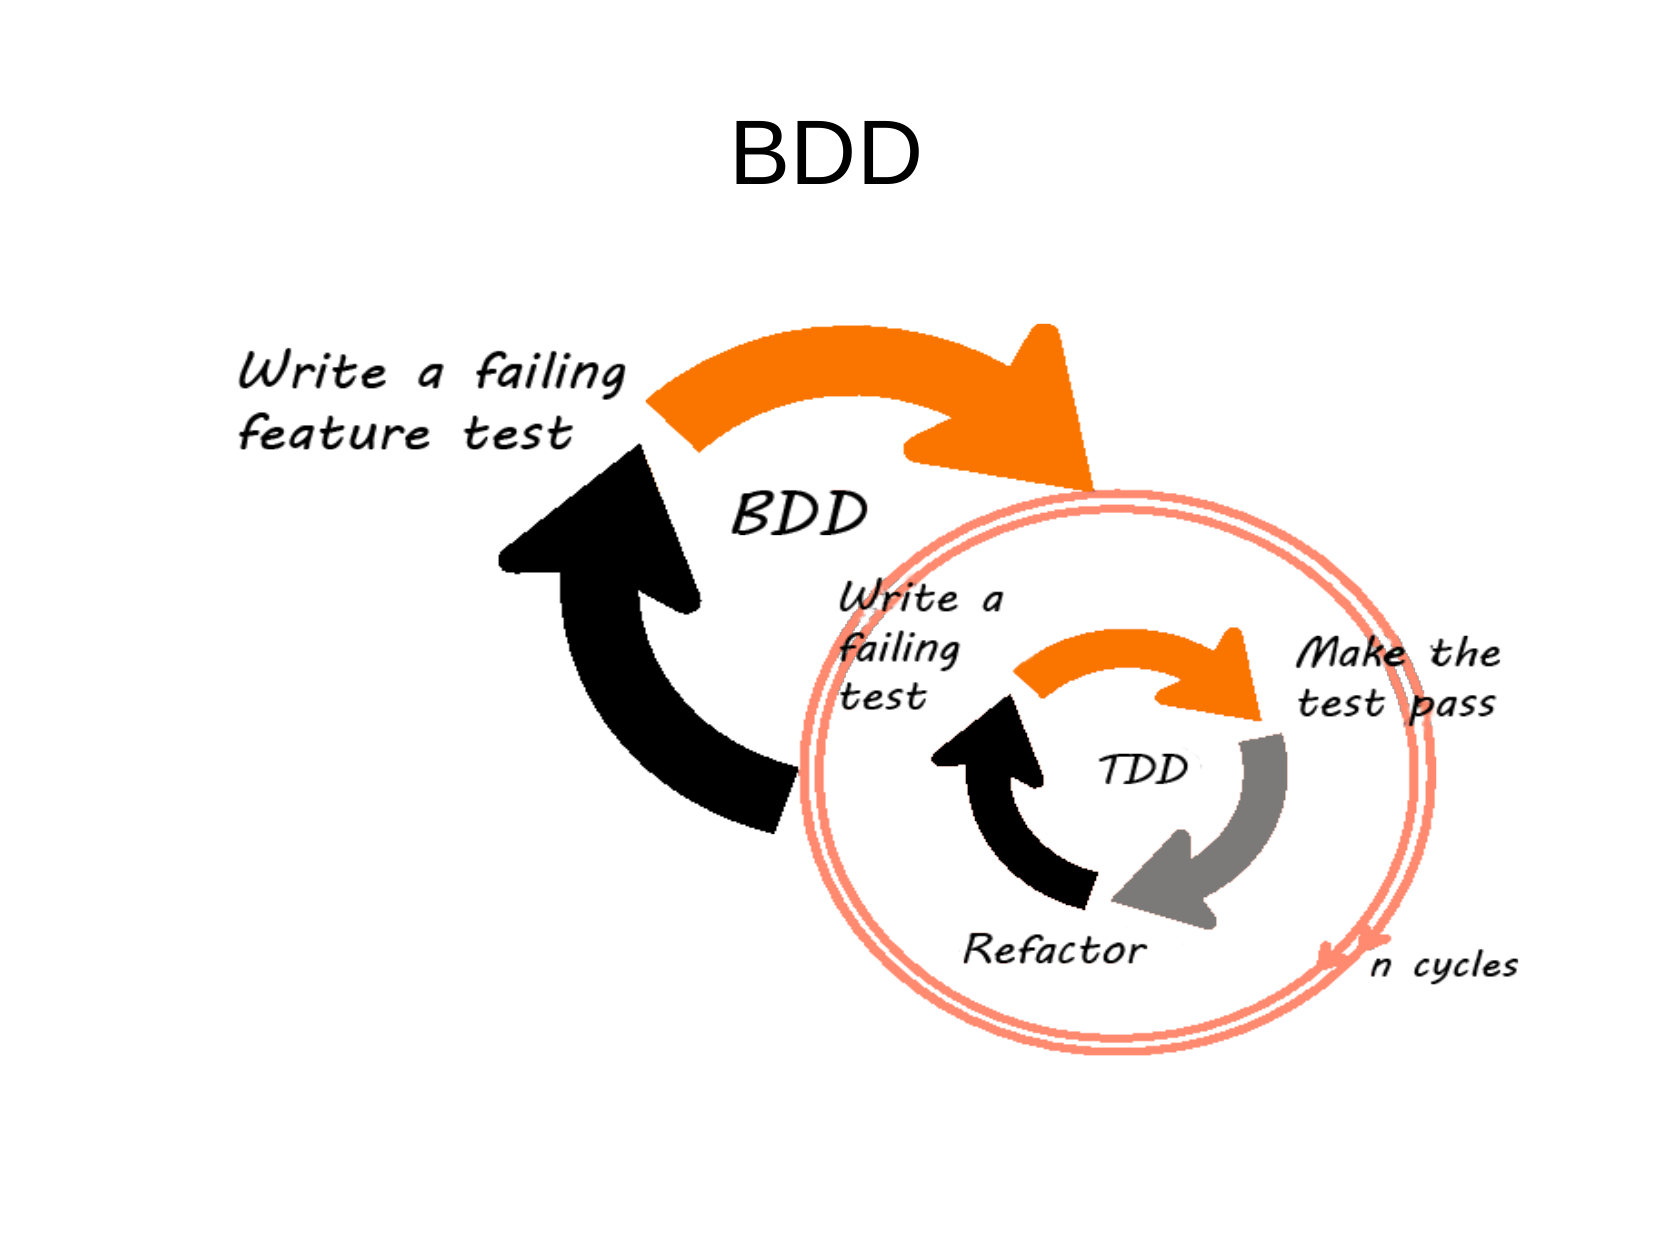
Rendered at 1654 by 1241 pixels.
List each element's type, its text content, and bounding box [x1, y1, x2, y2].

title BDD [82, 49, 1571, 257]
picture [195, 290, 1546, 1141]
